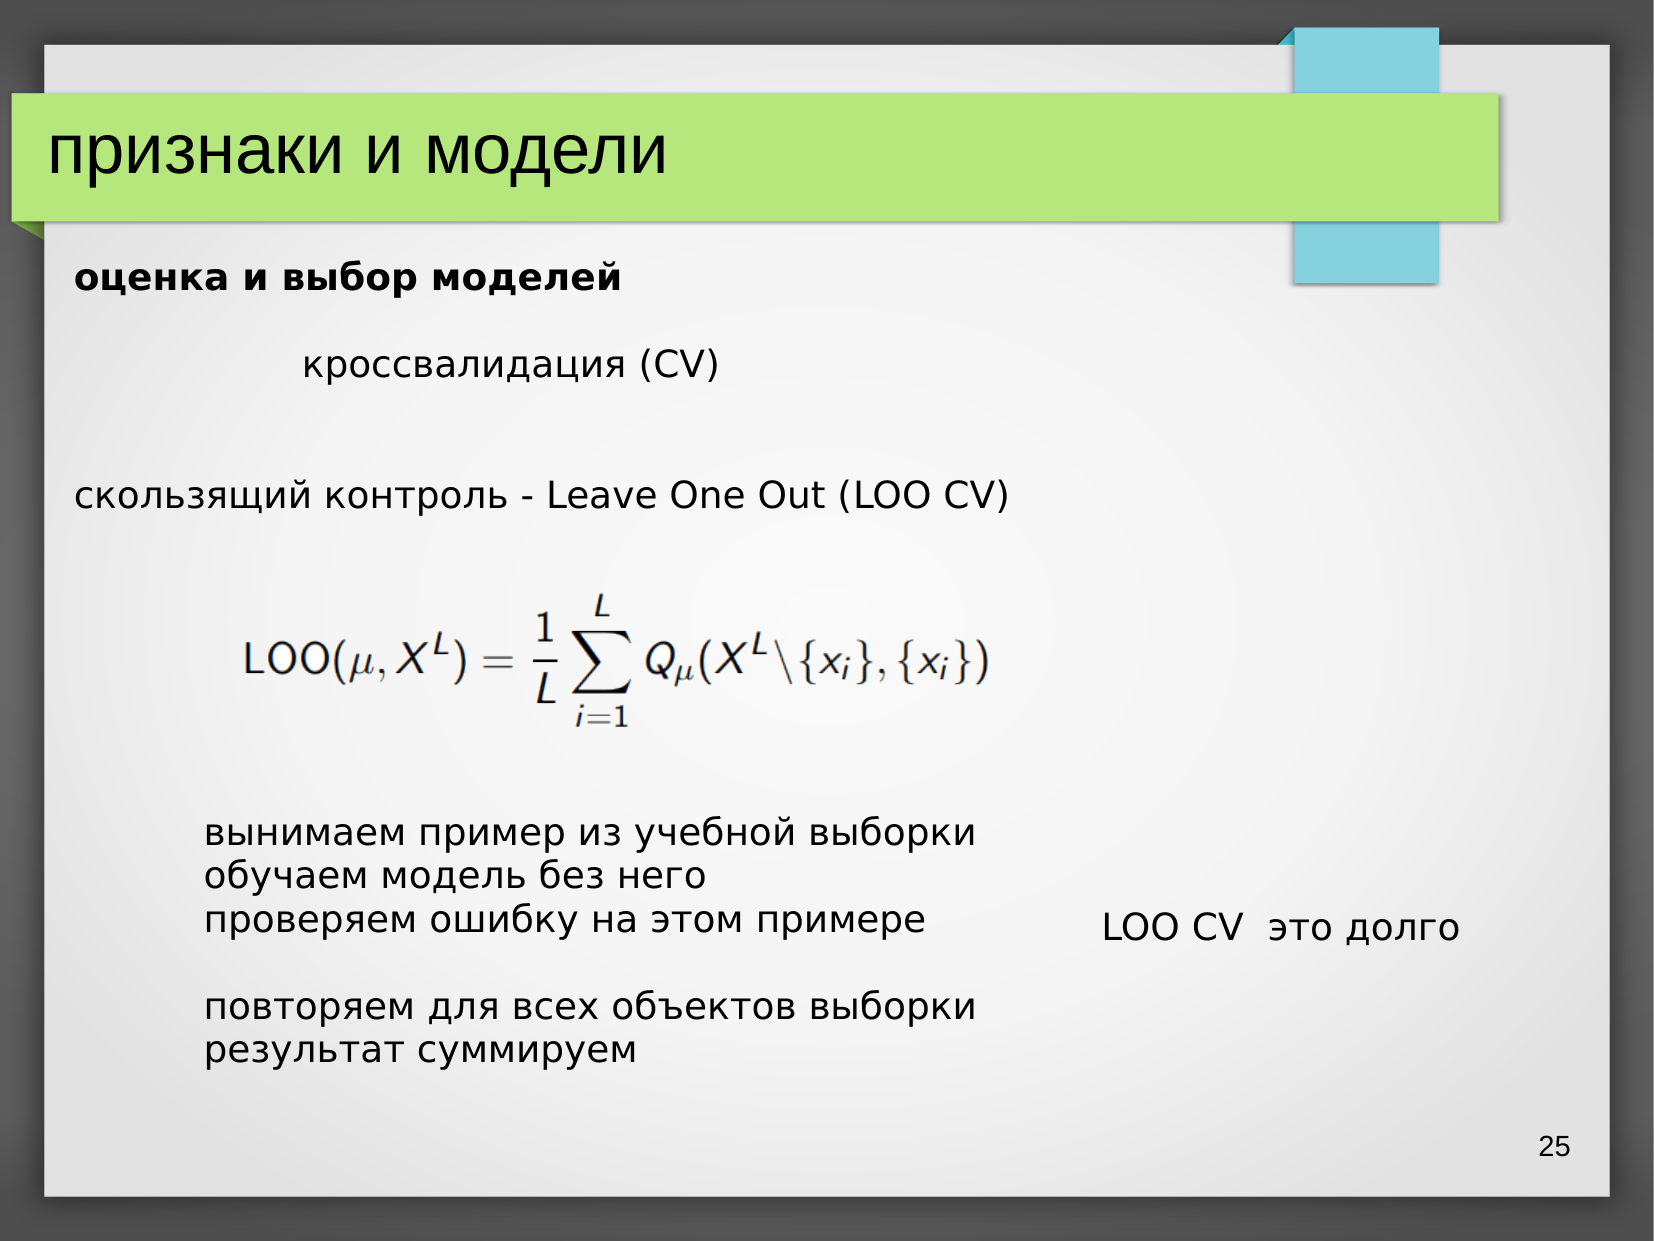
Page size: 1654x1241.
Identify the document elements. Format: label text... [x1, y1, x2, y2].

text_box оценка и выбор моделей кроссвалидация (CV) скользящий контроль - Leave One Out (LOO CV) [59, 248, 1182, 537]
text_box вынимаем пример из учебной выборки обучаем модель без него проверяем ошибку на этом примере повторяем для всех объектов выборки результат суммируем [188, 803, 1406, 1091]
title признаки и модели [47, 109, 1465, 189]
picture [0, 0, 1654, 1241]
text_box LOO CV это долго [1086, 898, 1524, 1001]
